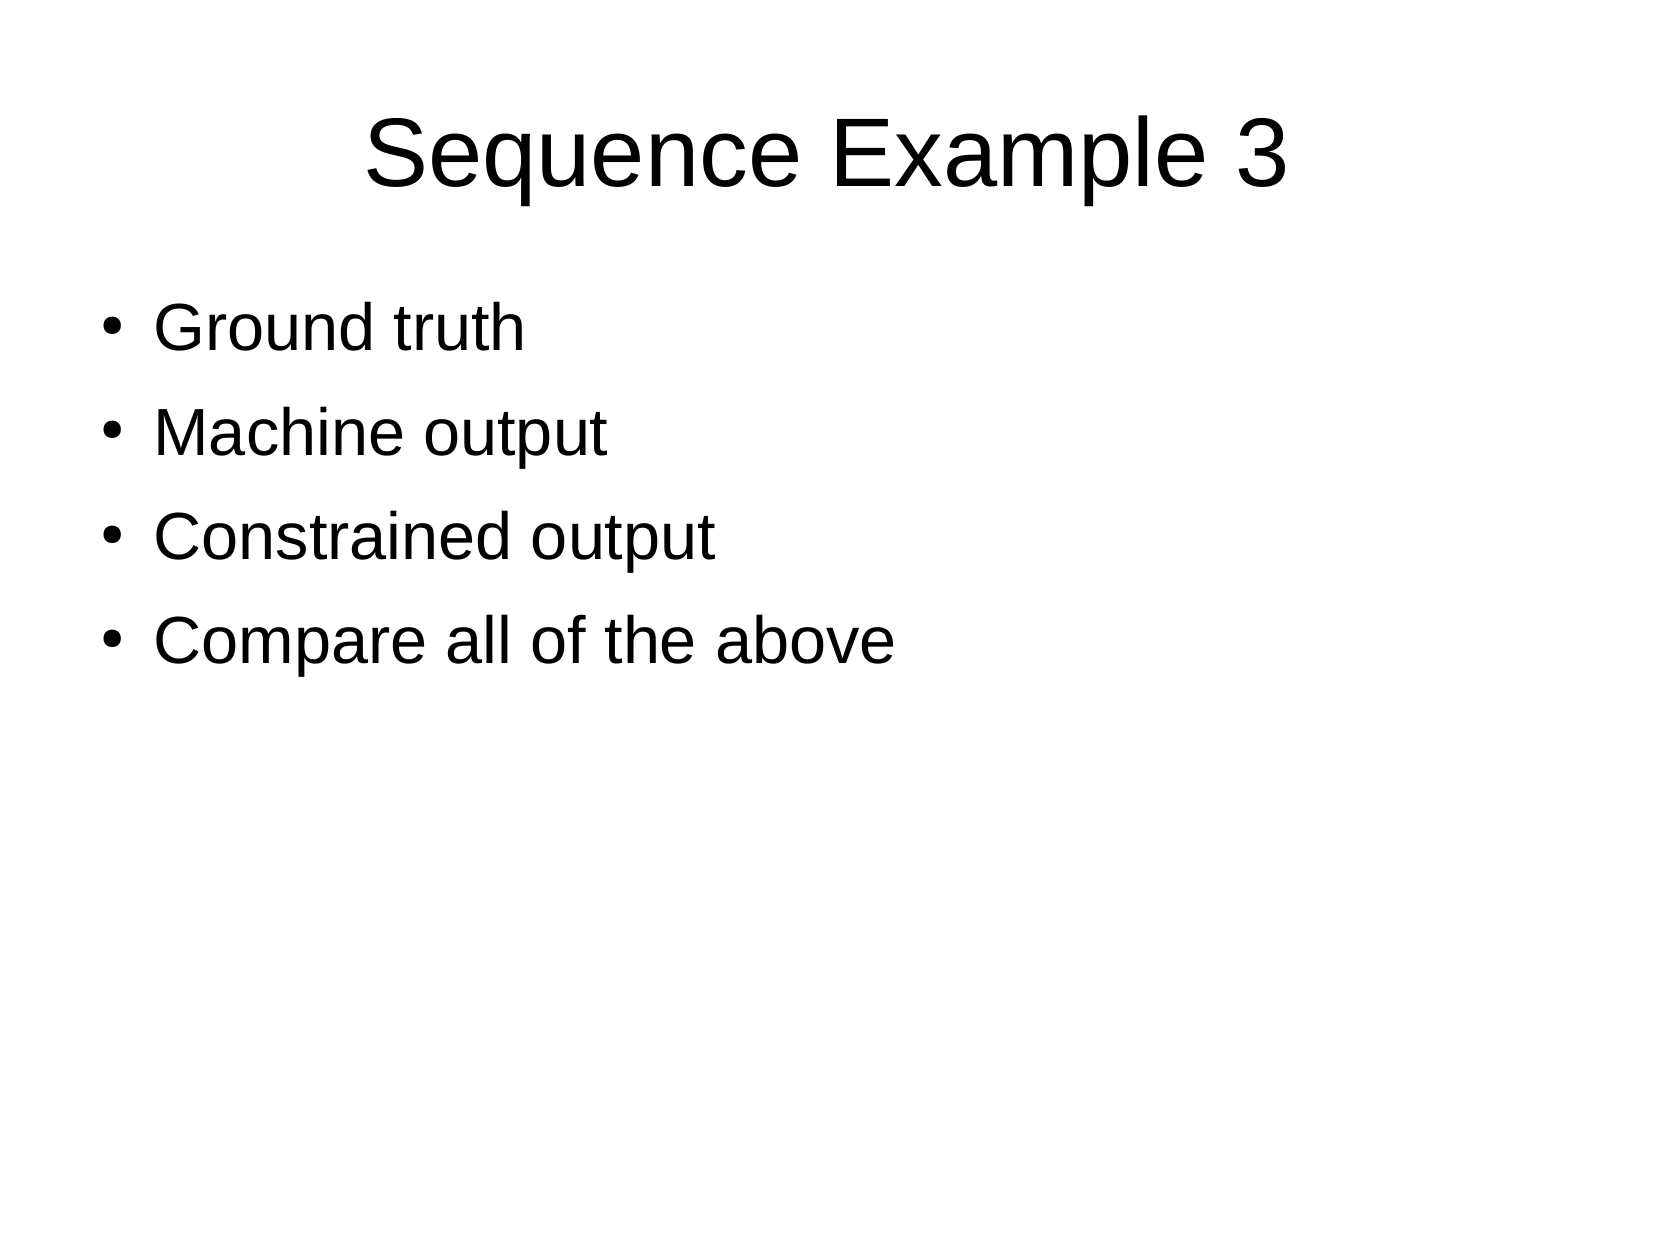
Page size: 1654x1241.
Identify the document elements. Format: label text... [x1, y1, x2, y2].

list Ground truth Machine output Constrained output Compare all of the above [82, 290, 1571, 1109]
title Sequence Example 3 [82, 49, 1571, 257]
